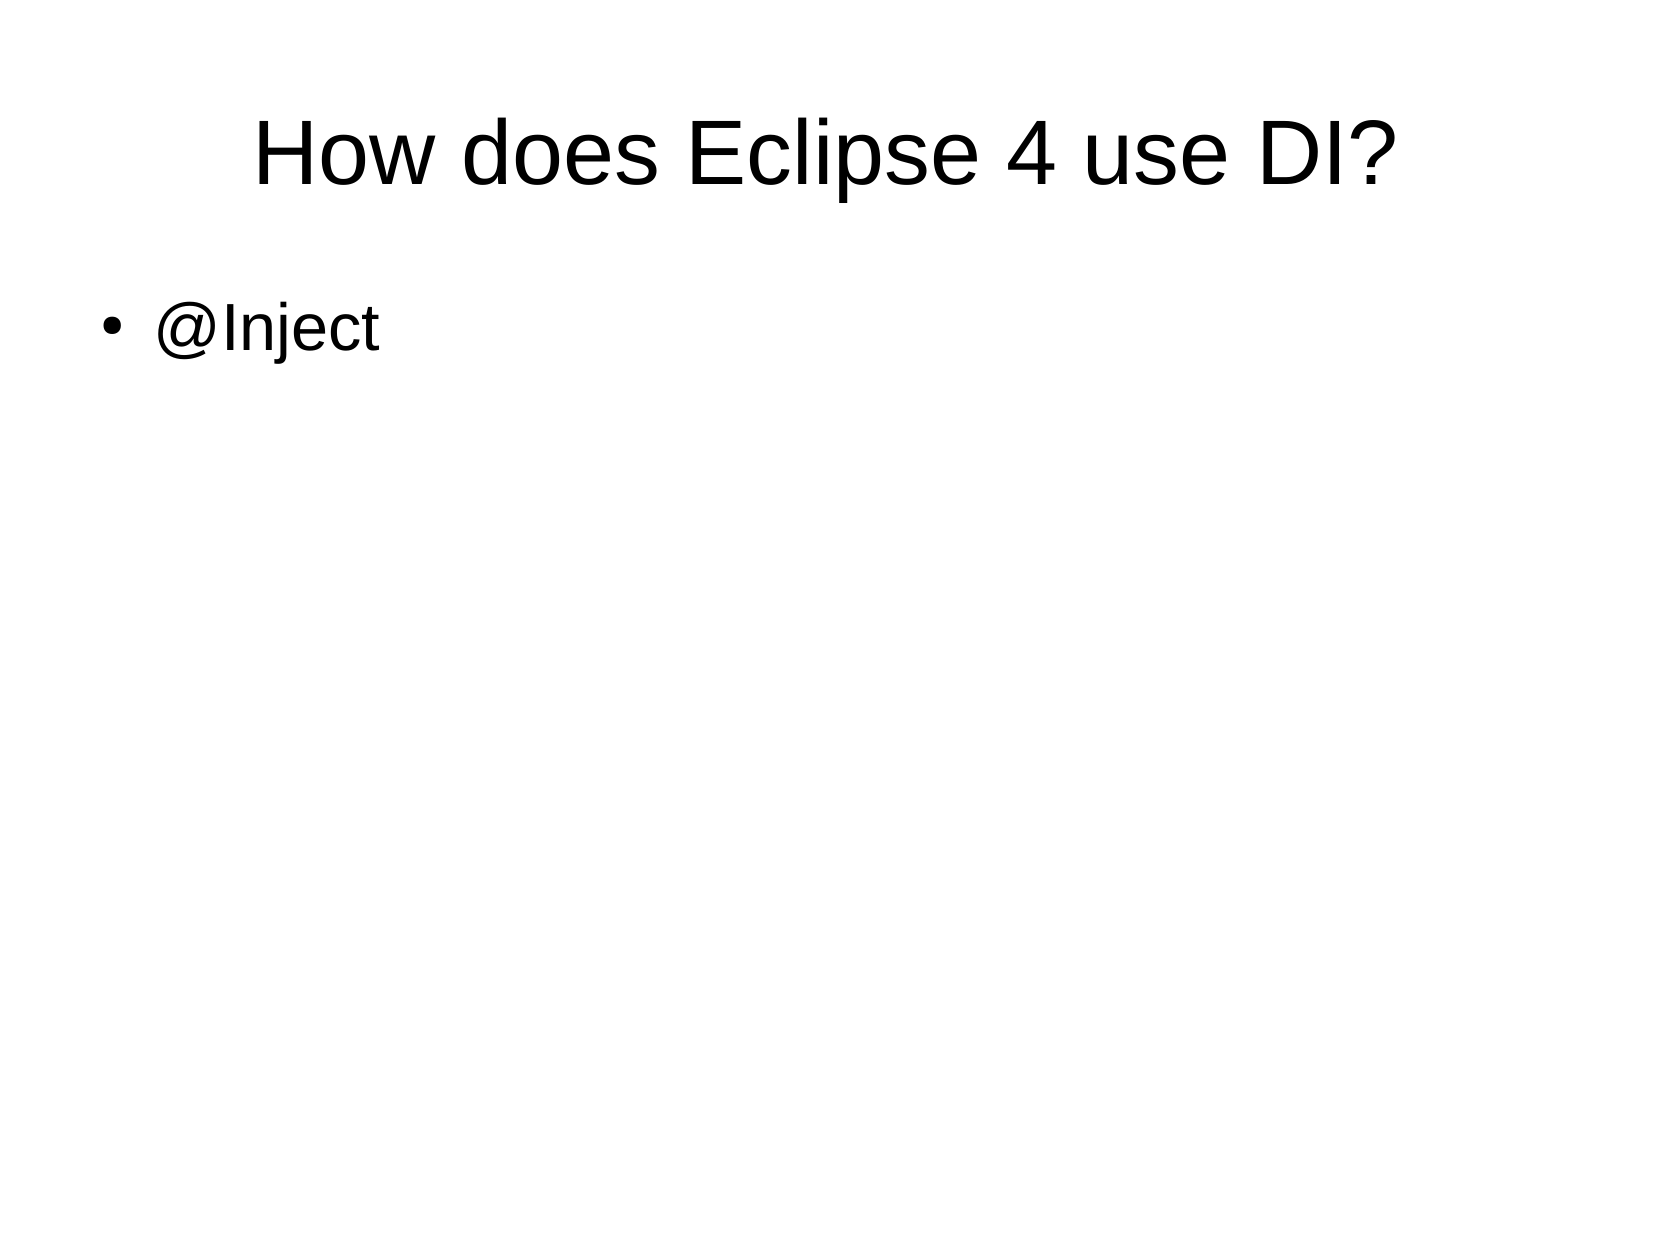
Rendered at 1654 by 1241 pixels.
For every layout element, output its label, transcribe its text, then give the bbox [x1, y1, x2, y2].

list @Inject [82, 290, 1538, 1010]
title How does Eclipse 4 use DI? [82, 49, 1571, 257]
